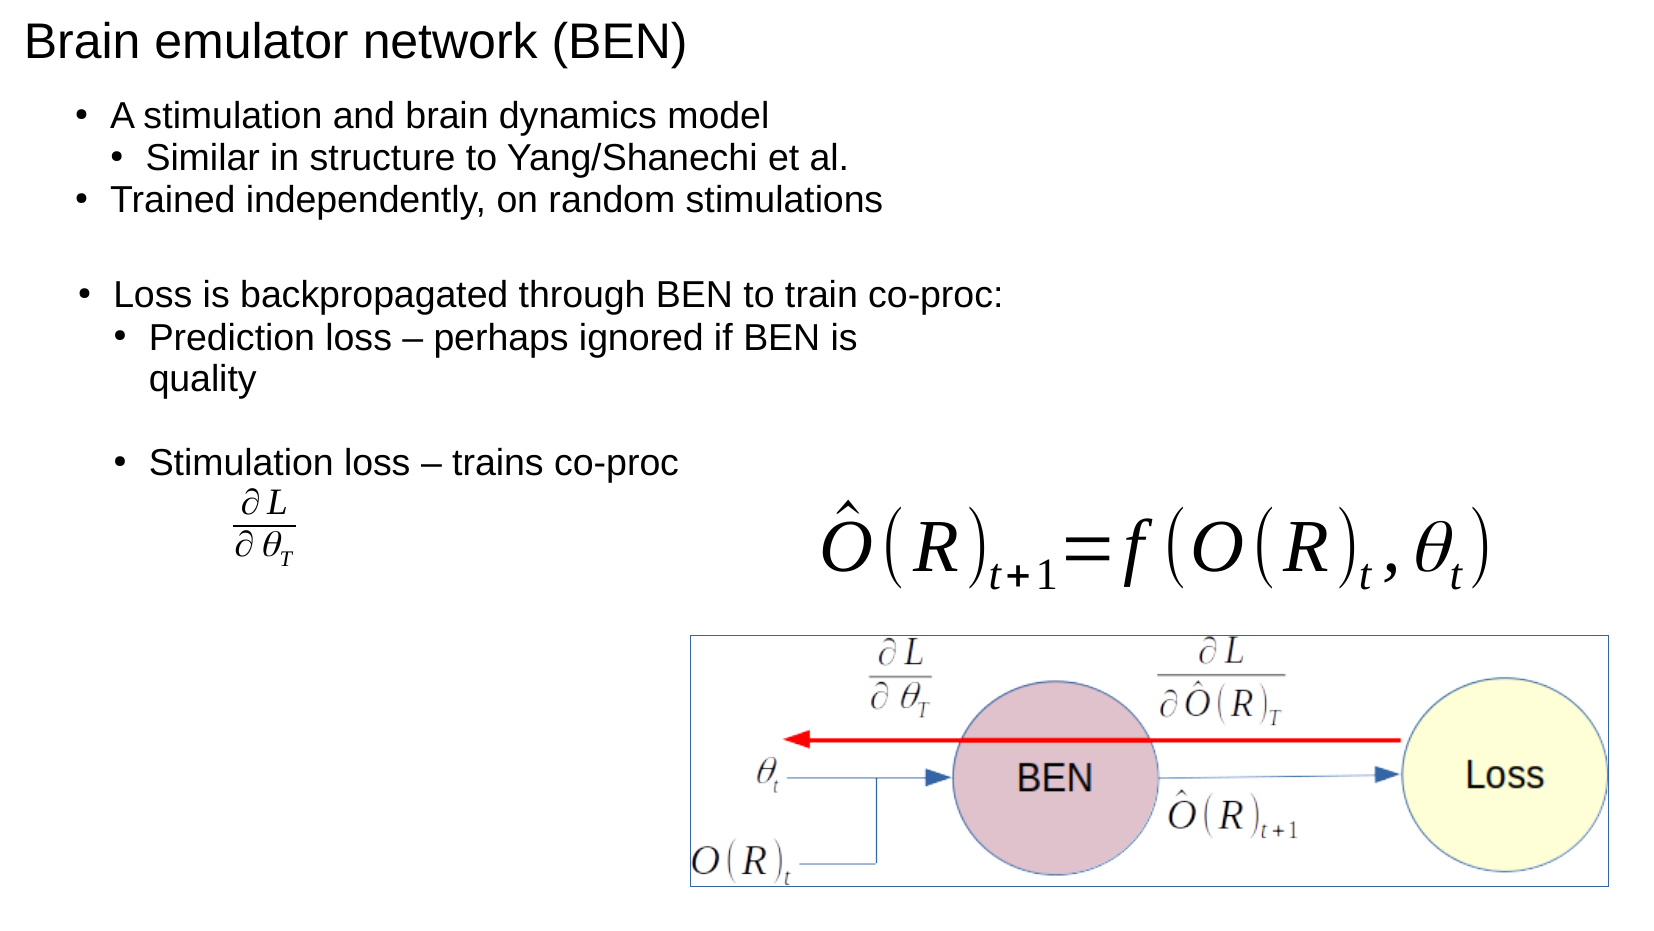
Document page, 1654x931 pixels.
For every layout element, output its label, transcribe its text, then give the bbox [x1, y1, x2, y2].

picture [690, 635, 1609, 887]
chart [225, 481, 304, 571]
text_box Loss is backpropagated through BEN to train co-proc: Prediction loss – perhaps ignored if BEN is quality Stimulation loss – trains co-proc [63, 266, 1431, 534]
text_box A stimulation and brain dynamics model Similar in structure to Yang/Shanechi et al. Trained independently, on random stimulations [60, 87, 899, 229]
chart [813, 496, 1500, 600]
text_box Brain emulator network (BEN) [9, 6, 703, 77]
